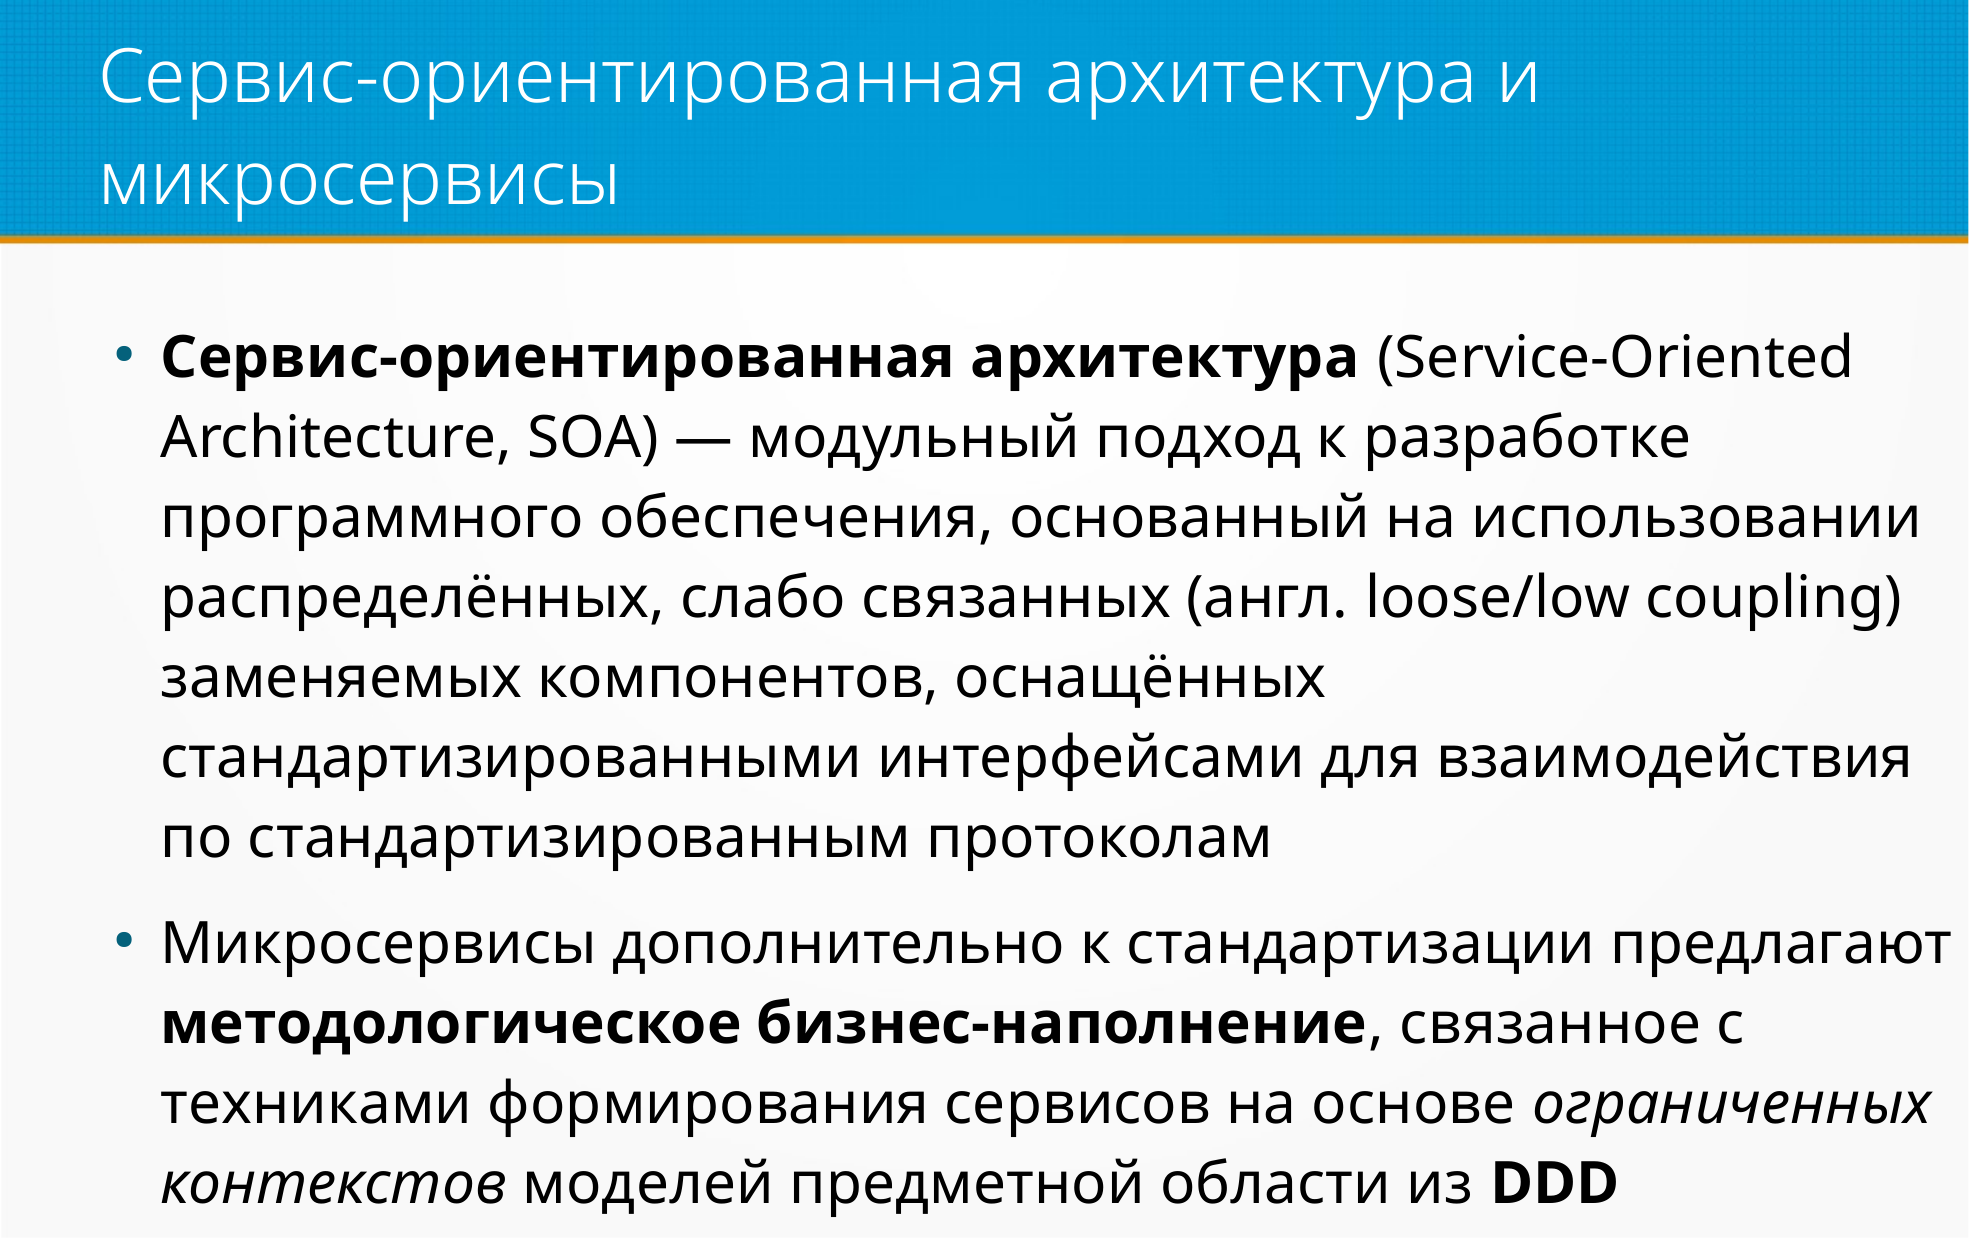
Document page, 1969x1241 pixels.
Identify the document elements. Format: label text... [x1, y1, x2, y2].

title Сервис-ориентированная архитектура и микросервисы [98, 19, 1870, 227]
picture [0, 233, 1969, 1241]
list Сервис-ориентированная архитектура (Service-Oriented Architecture, SOA) — модульный подход к разработке программного обеспечения, основанный на использовании распределённых, слабо связанных (англ. loose/low coupling) заменяемых компонентов, оснащённых стандартизированными интерфейсами для взаимодействия по стандартизированным протоколам Микросервисы дополнительно к стандартизации предлагают методологическое бизнес-наполнение, связанное с техниками формирования сервисов на основе ограниченных контекстов моделей предметной области из DDD [98, 315, 1969, 1241]
